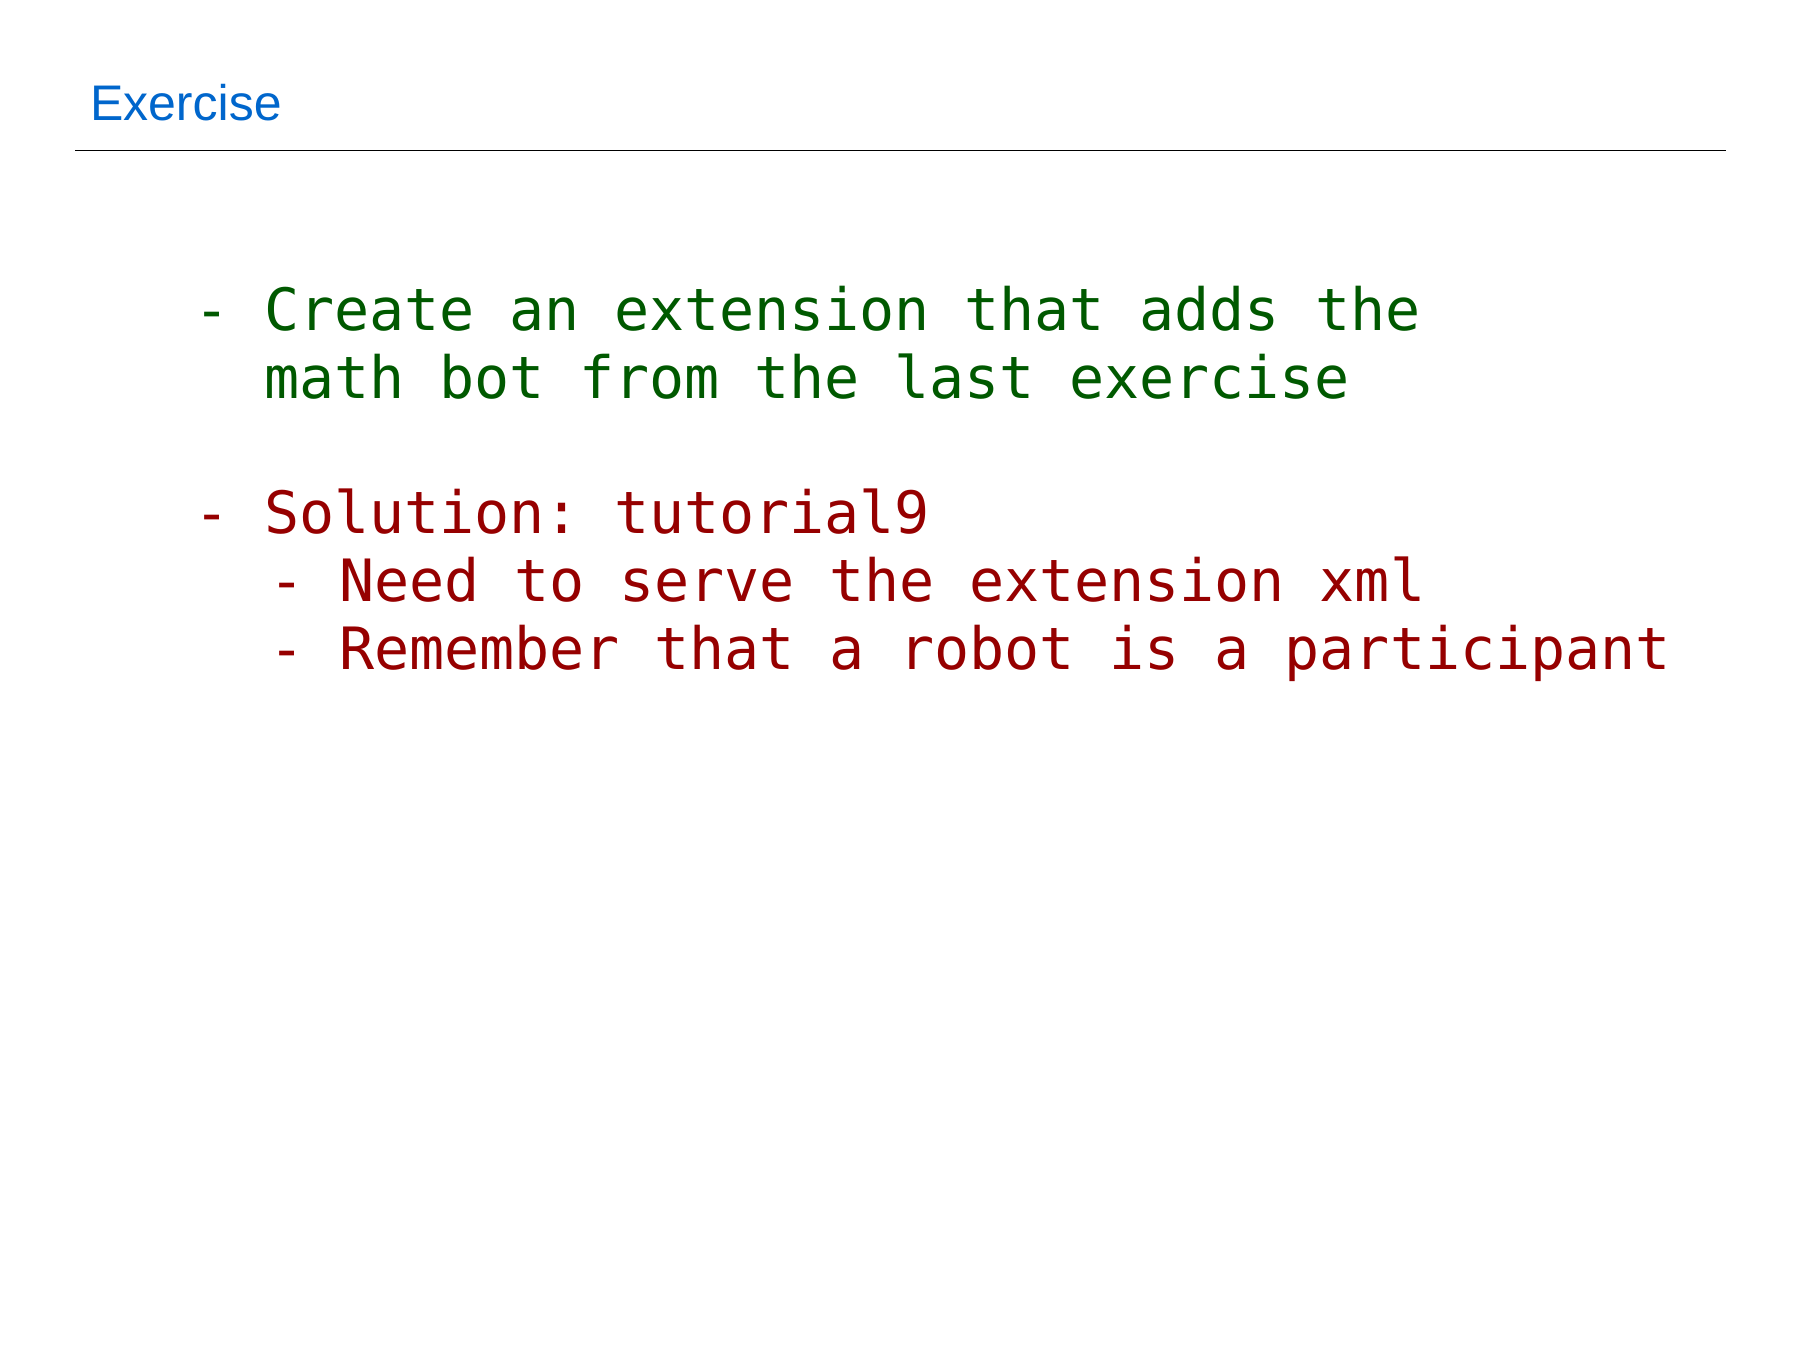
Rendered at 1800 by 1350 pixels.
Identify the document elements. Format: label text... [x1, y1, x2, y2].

title Exercise [90, 61, 1710, 151]
text_box - Create an extension that adds the math bot from the last exercise - Solution: tutorial9 - Need to serve the extension xml - Remember that a robot is a participant [179, 269, 1800, 1081]
